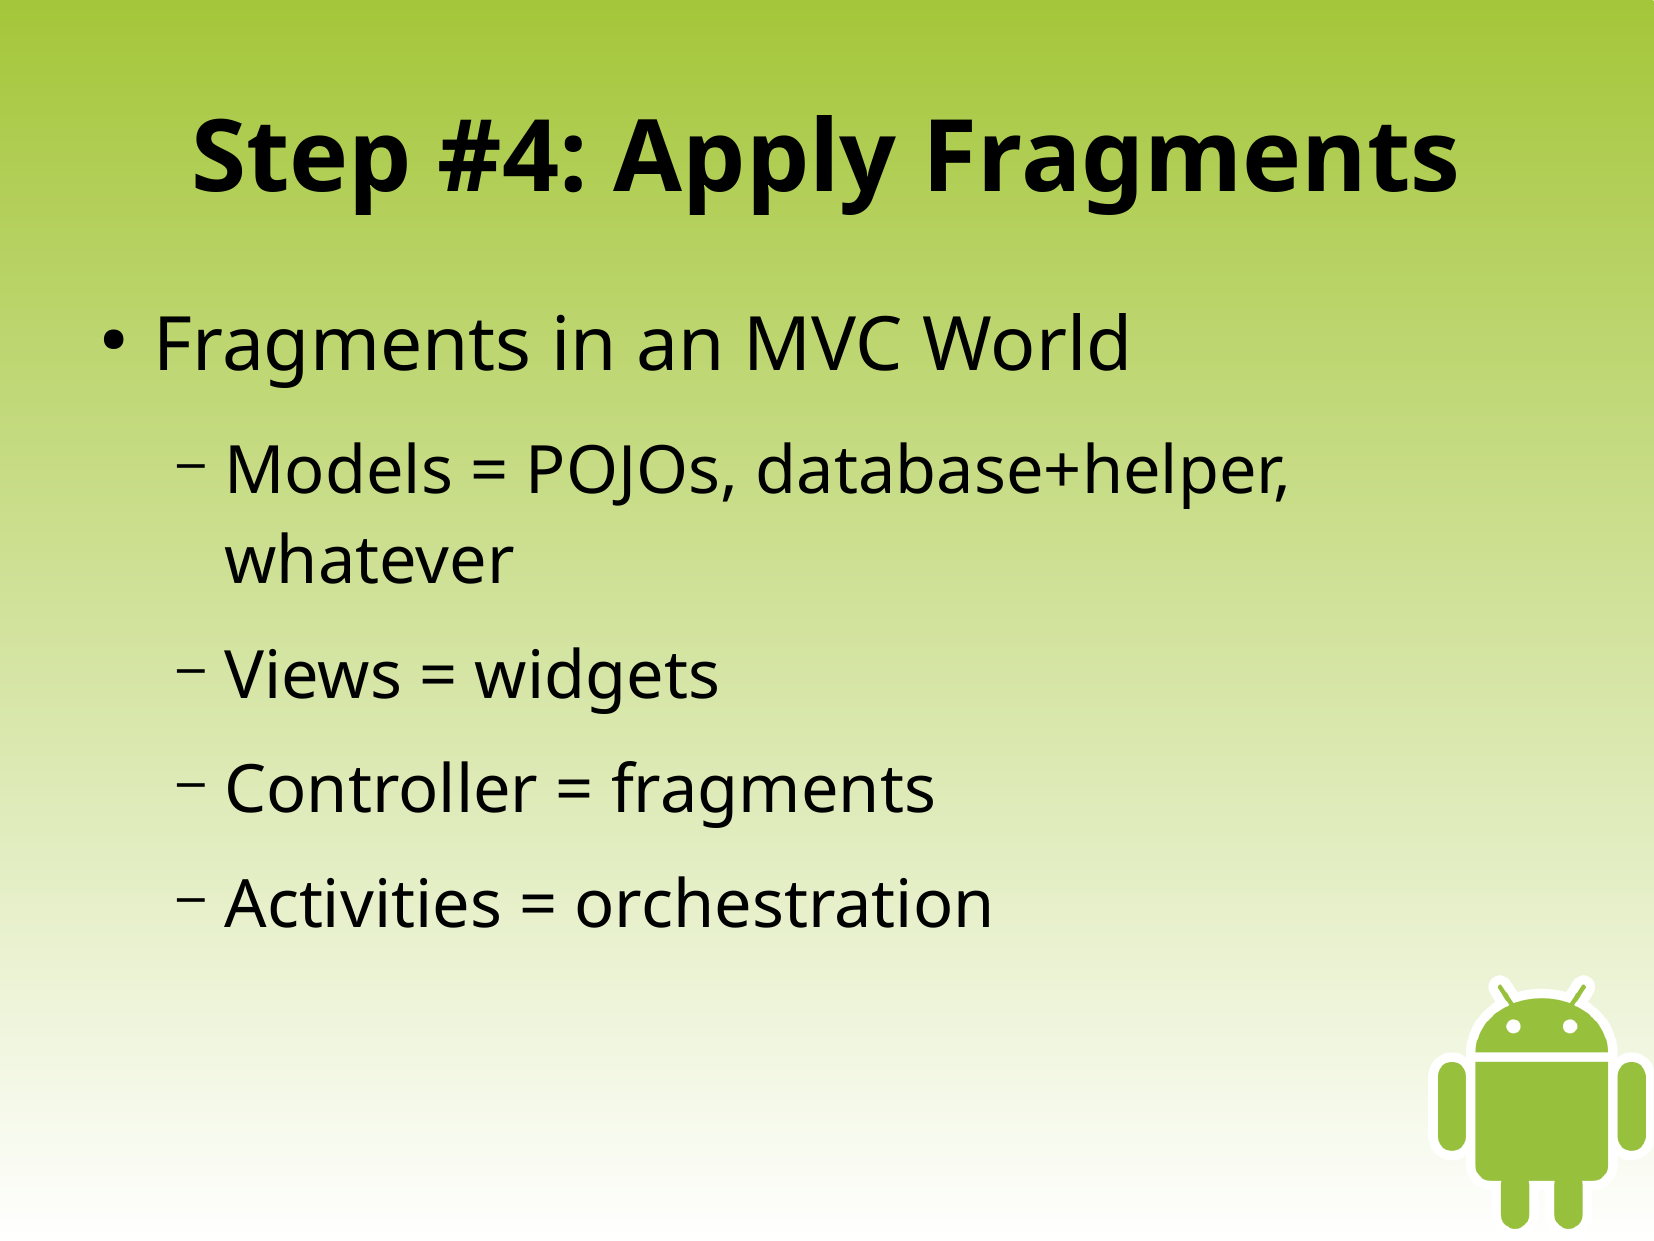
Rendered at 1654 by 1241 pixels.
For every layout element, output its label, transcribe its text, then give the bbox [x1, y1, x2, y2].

list Fragments in an MVC World Models = POJOs, database+helper, whatever Views = widgets Controller = fragments Activities = orchestration [82, 290, 1571, 1094]
picture [1428, 975, 1654, 1238]
title Step #4: Apply Fragments [82, 56, 1571, 250]
